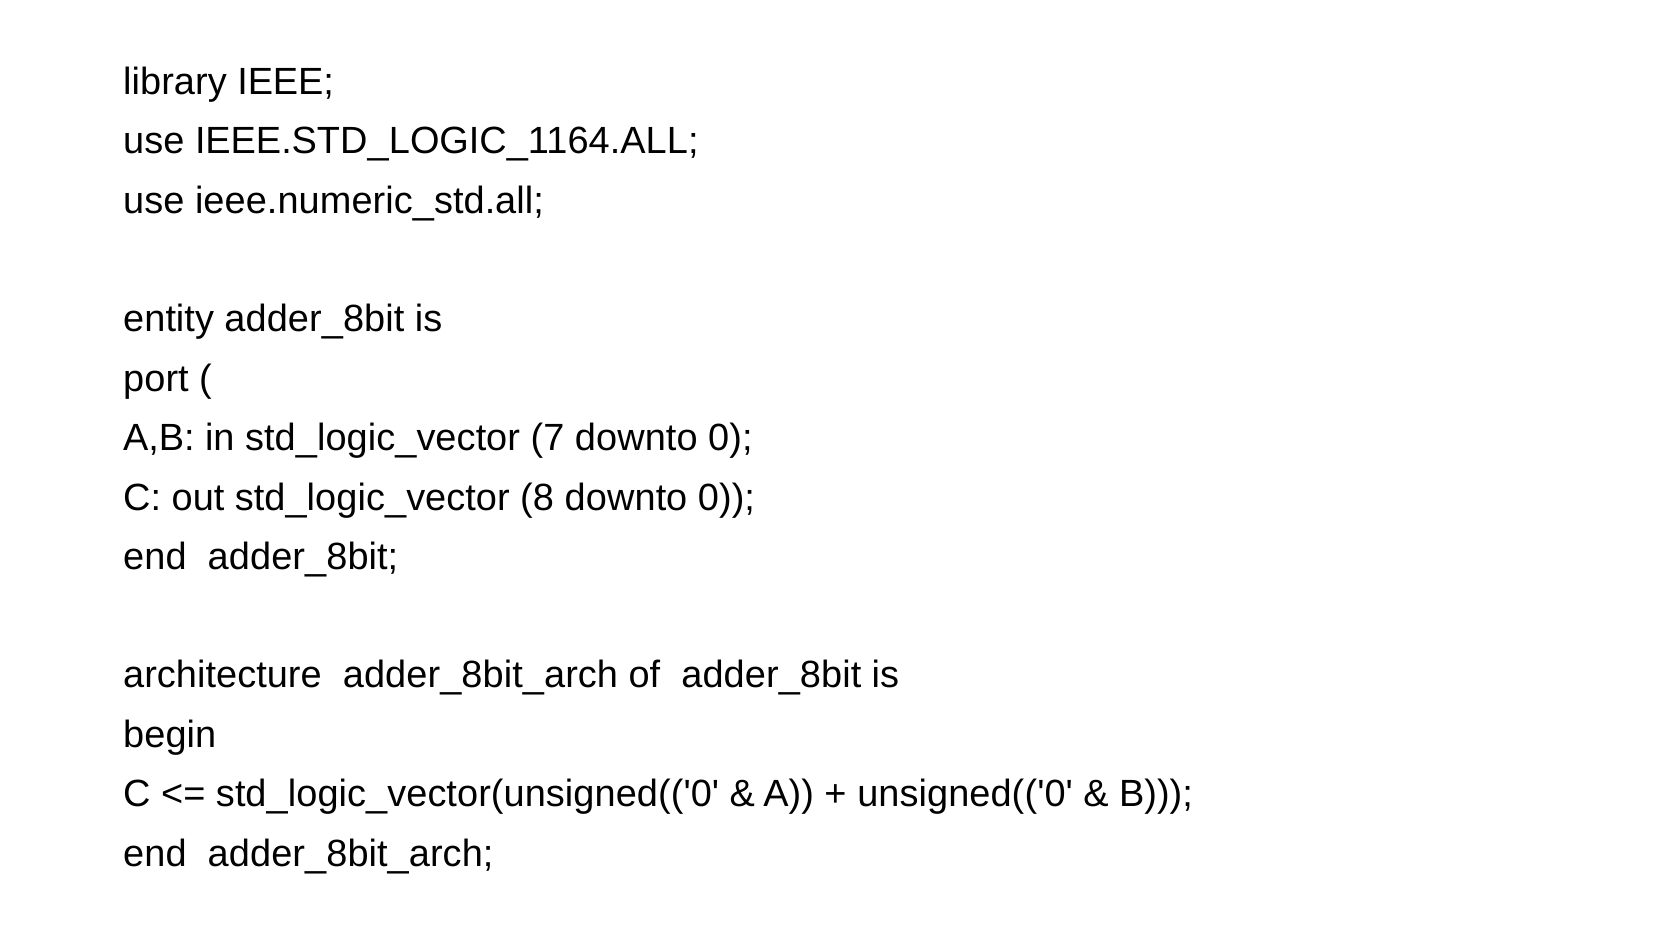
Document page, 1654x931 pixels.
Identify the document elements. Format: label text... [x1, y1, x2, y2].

list library IEEE; use IEEE.STD_LOGIC_1164.ALL; use ieee.numeric_std.all; entity adder_8bit is port ( A,B: in std_logic_vector (7 downto 0); C: out std_logic_vector (8 downto 0)); end adder_8bit; architecture adder_8bit_arch of adder_8bit is begin C <= std_logic_vector(unsigned(('0' & A)) + unsigned(('0' & B))); end adder_8bit_arch; [82, 60, 1571, 886]
